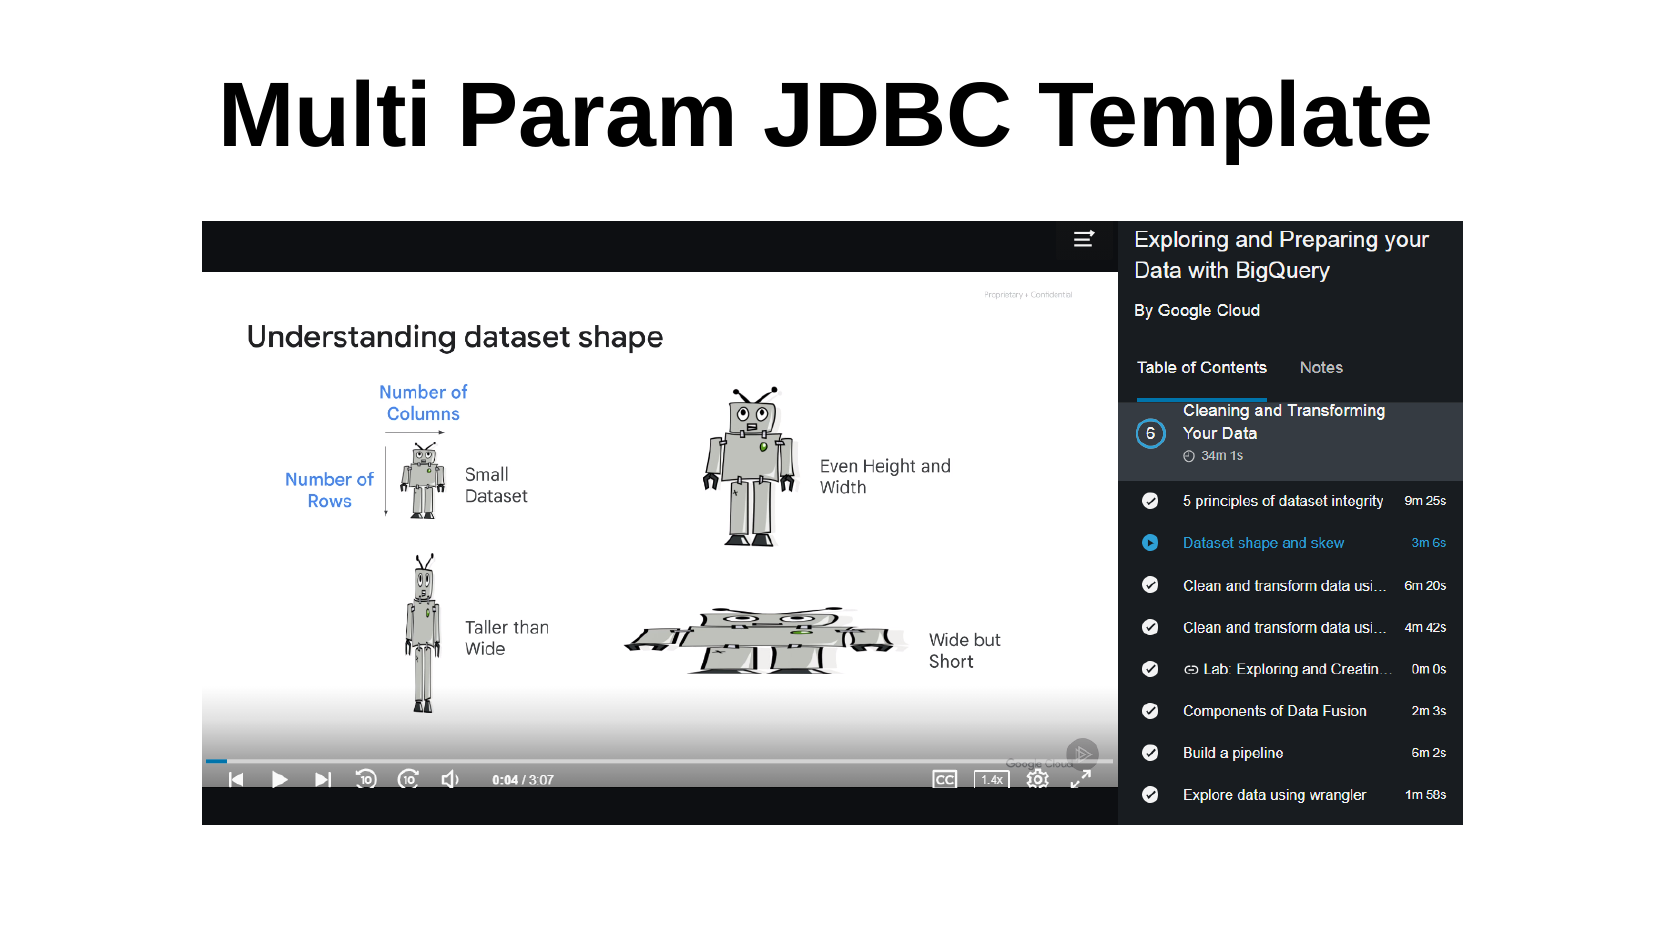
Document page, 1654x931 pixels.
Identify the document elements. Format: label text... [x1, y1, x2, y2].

picture [202, 221, 1463, 826]
title Multi Param JDBC Template [82, 37, 1571, 193]
